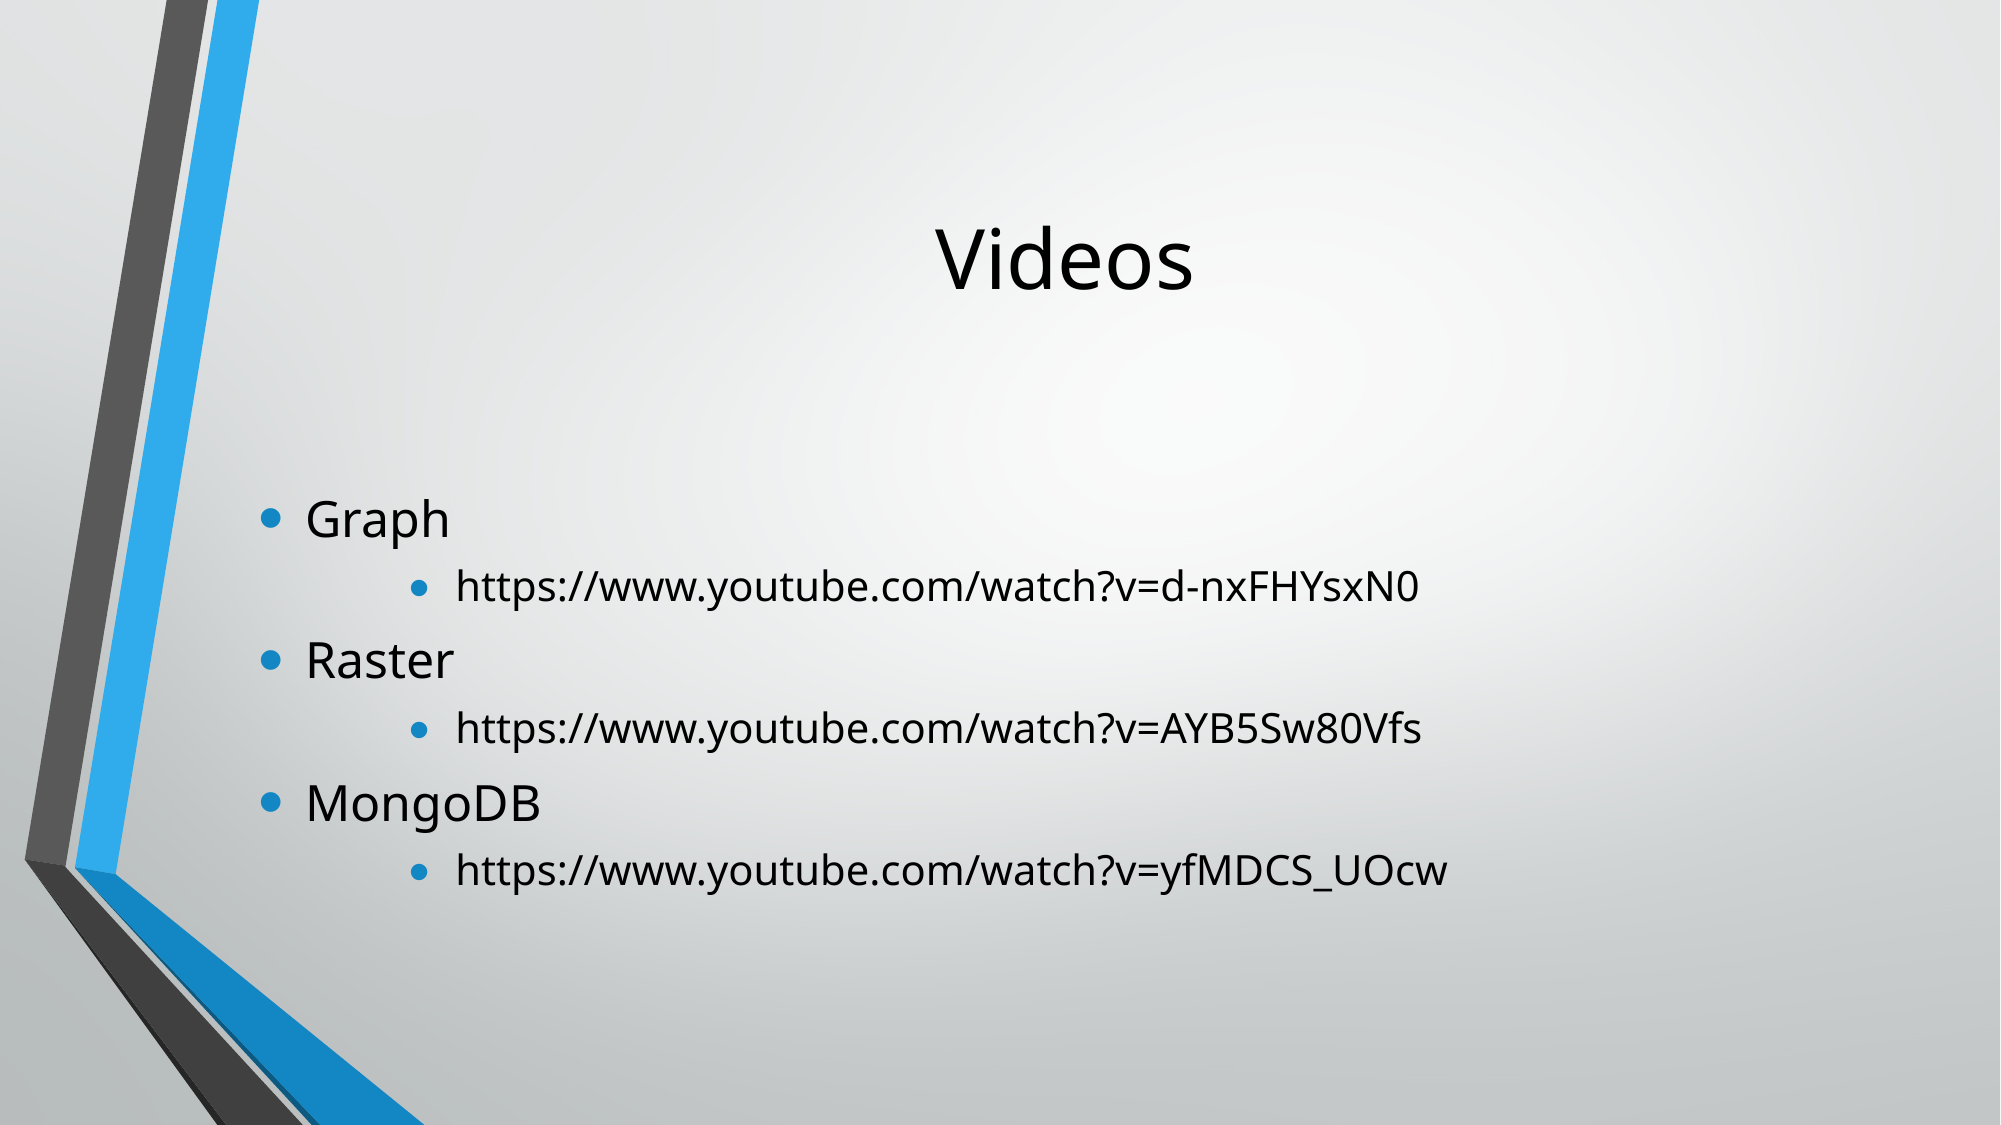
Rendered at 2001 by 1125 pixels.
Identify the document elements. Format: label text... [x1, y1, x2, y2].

title Videos [243, 112, 1887, 400]
list Graph https://www.youtube.com/watch?v=d-nxFHYsxN0 Raster https://www.youtube.com/watch?v=AYB5Sw80Vfs MongoDB https://www.youtube.com/watch?v=yfMDCS_UOcw [243, 437, 1887, 950]
